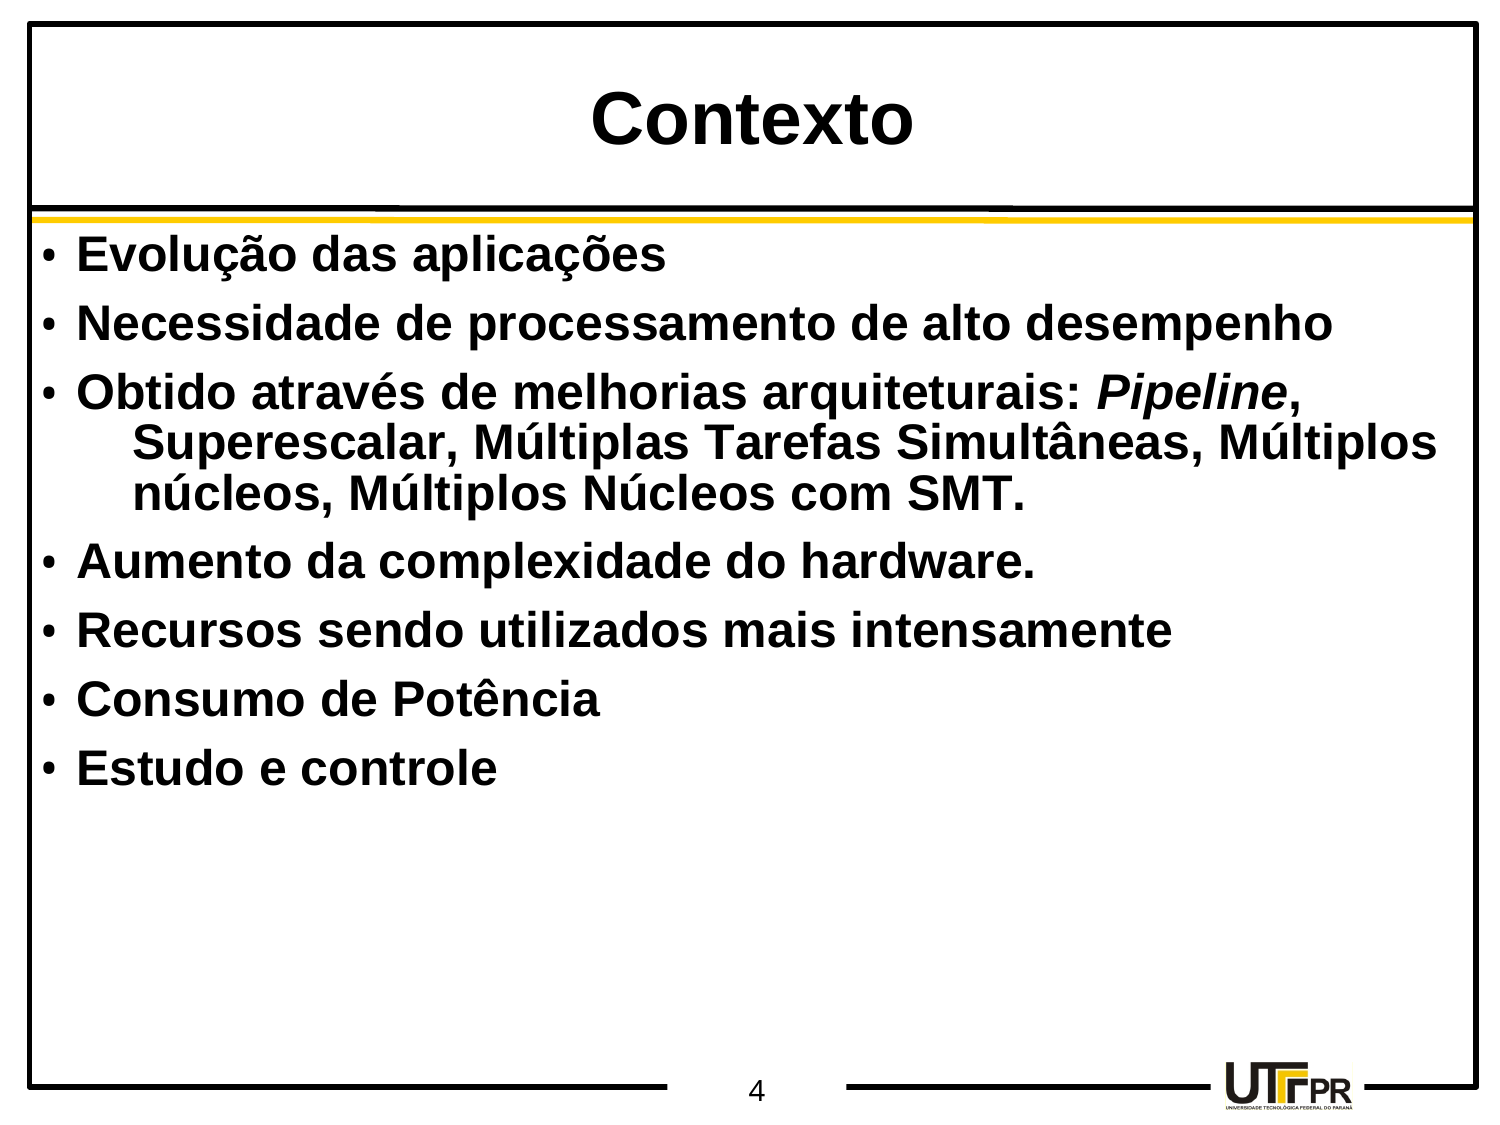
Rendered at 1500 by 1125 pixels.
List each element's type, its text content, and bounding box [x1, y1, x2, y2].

list Evolução das aplicações Necessidade de processamento de alto desempenho Obtido através de melhorias arquiteturais: Pipeline, Superescalar, Múltiplas Tarefas Simultâneas, Múltiplos núcleos, Múltiplos Núcleos com SMT. Aumento da complexidade do hardware. Recursos sendo utilizados mais intensamente Consumo de Potência Estudo e controle [39, 231, 1441, 1040]
picture [1225, 1062, 1353, 1110]
title Contexto [29, 47, 1477, 195]
